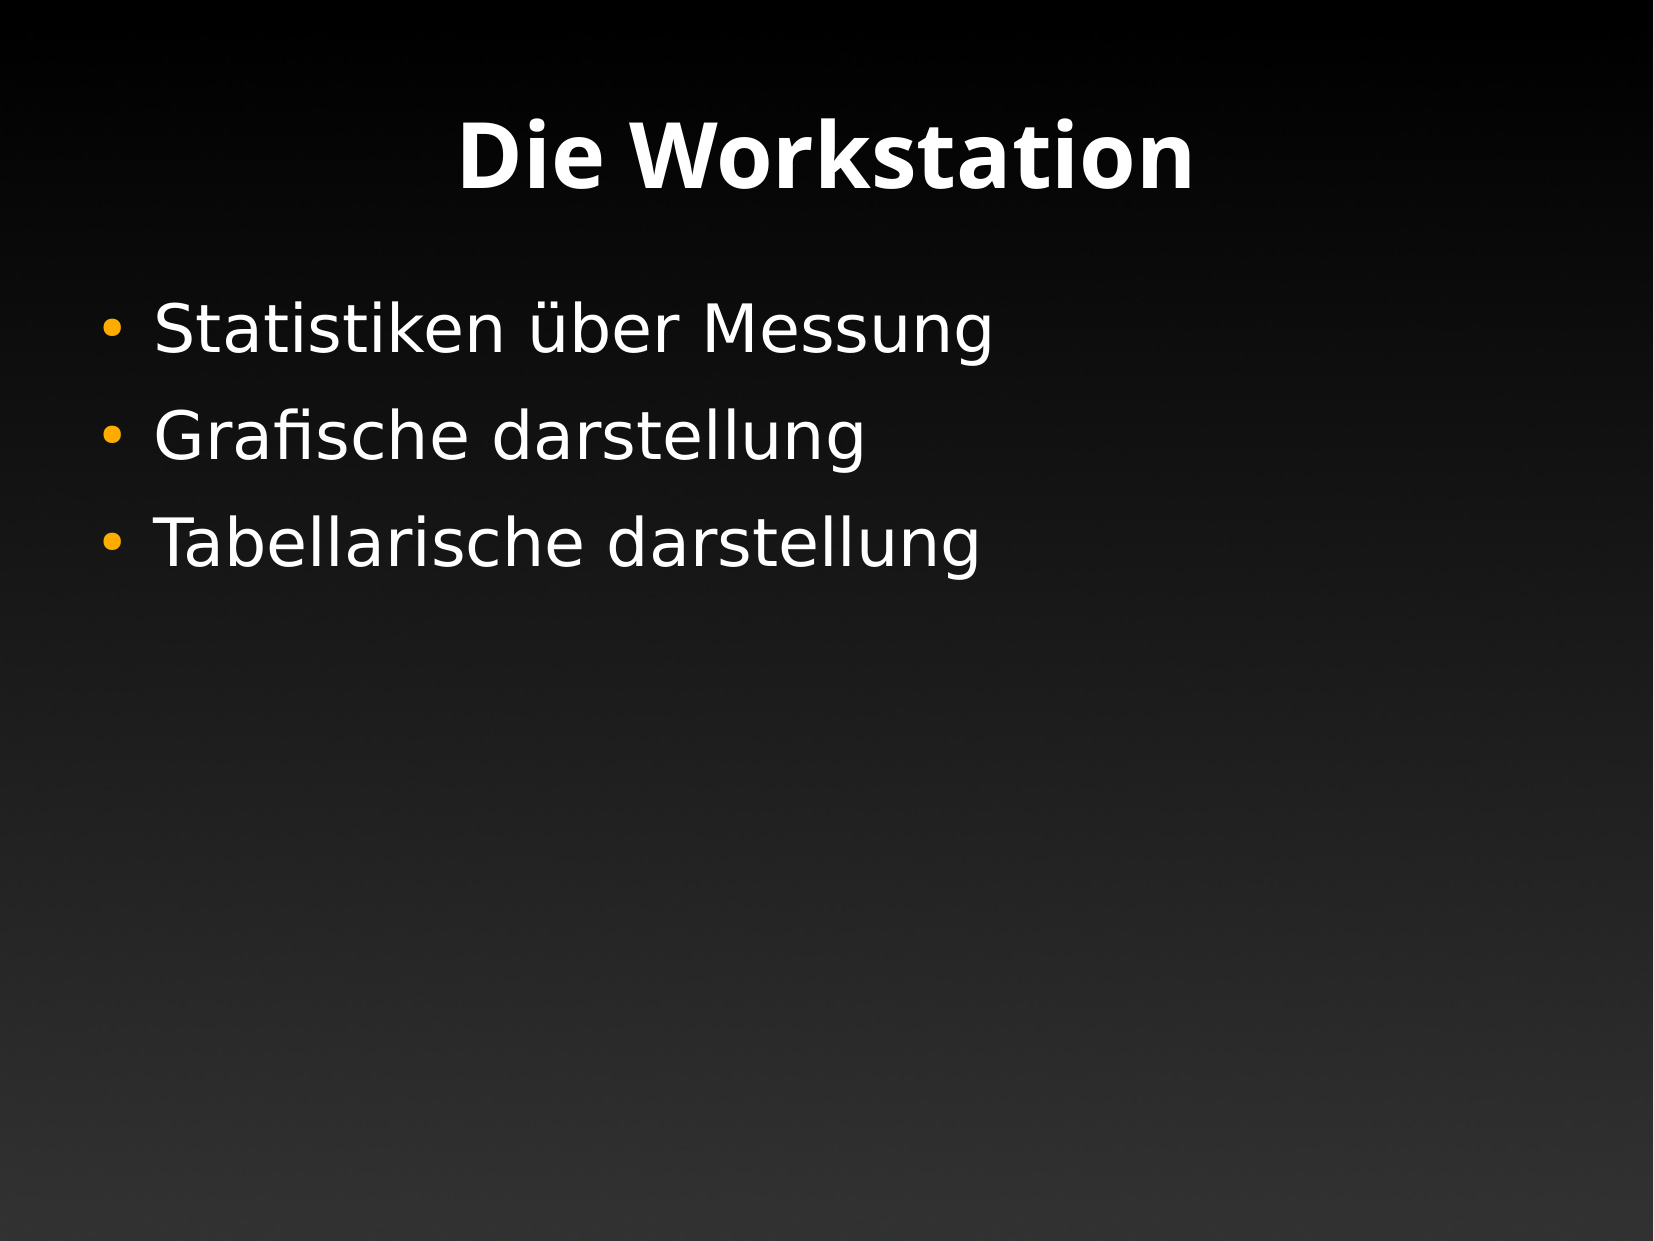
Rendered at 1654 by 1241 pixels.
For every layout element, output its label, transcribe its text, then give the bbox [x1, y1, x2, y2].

picture [0, 0, 1654, 1241]
title Die Workstation [82, 49, 1571, 257]
list Statistiken über Messung Grafische darstellung Tabellarische darstellung [82, 290, 1571, 1095]
